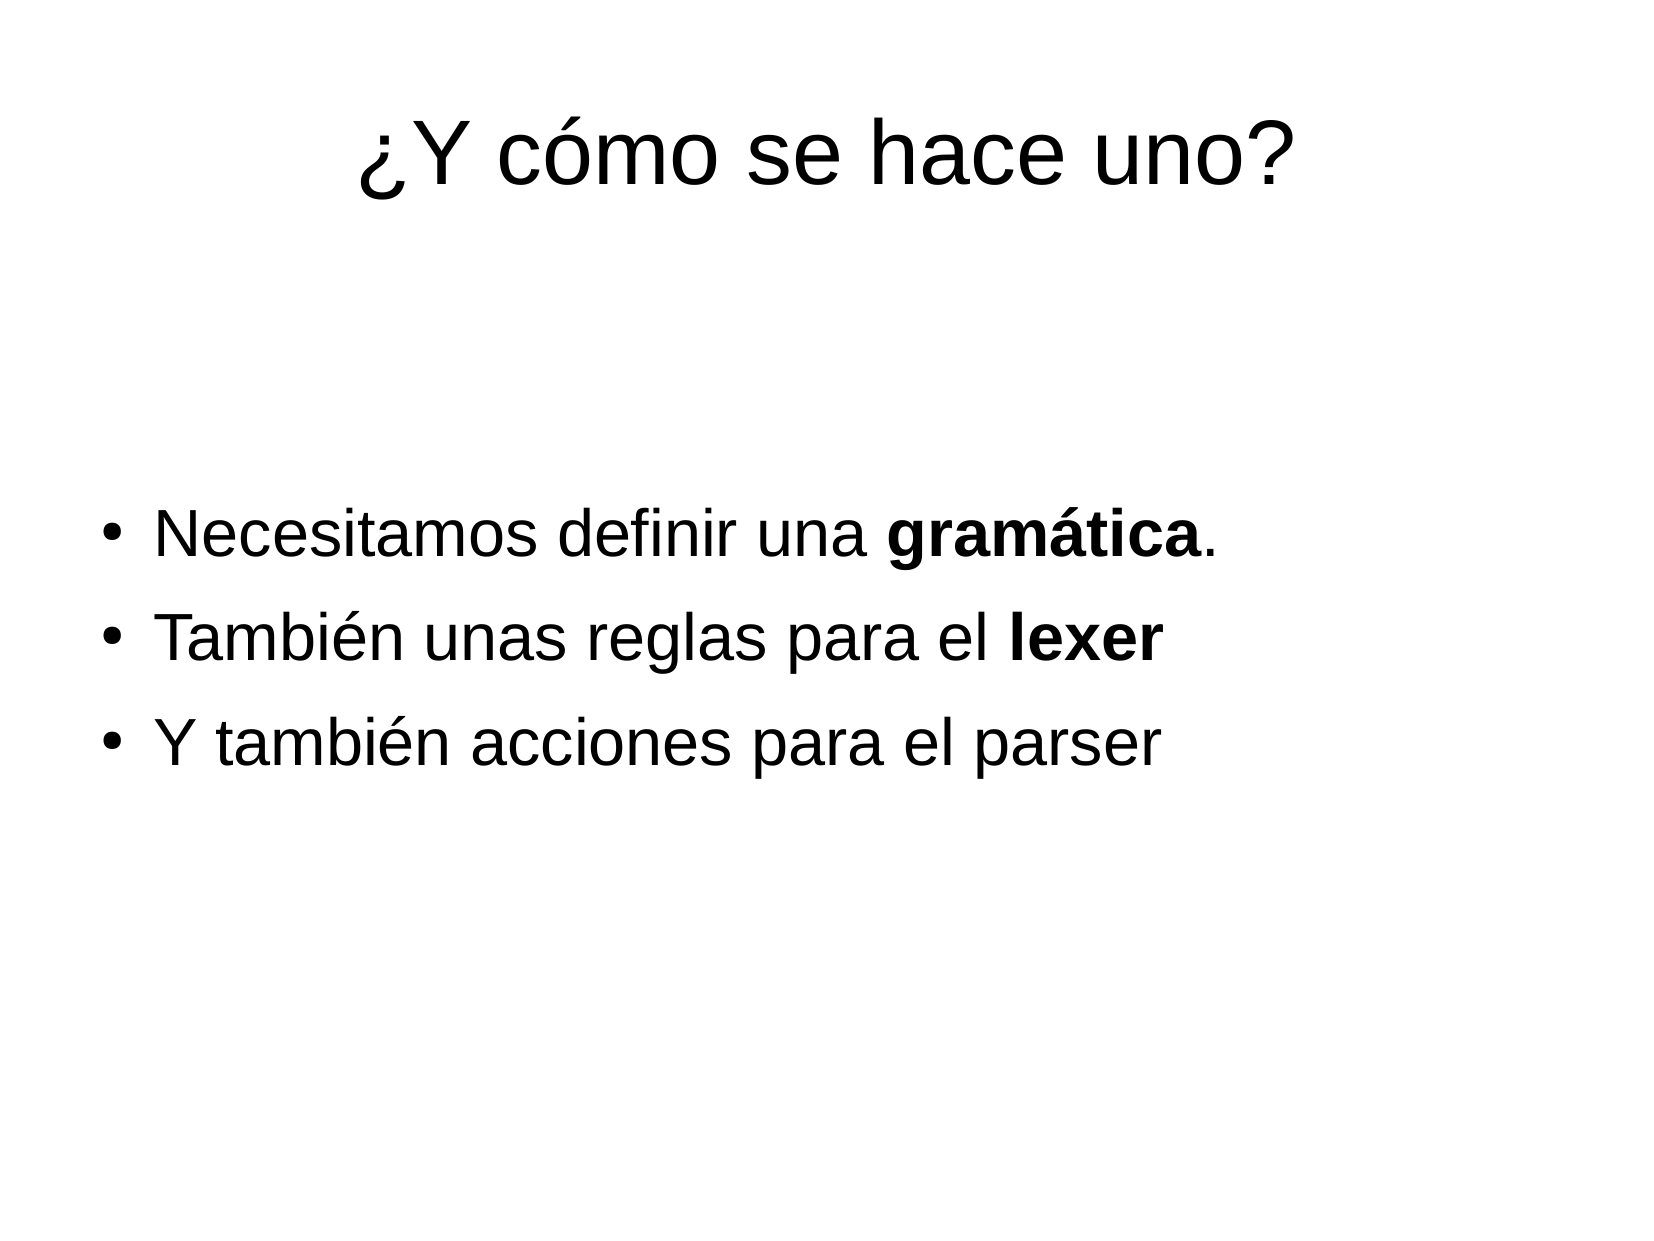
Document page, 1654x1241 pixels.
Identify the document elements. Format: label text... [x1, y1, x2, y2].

list Necesitamos definir una gramática. También unas reglas para el lexer Y también acciones para el parser [82, 496, 1571, 1216]
title ¿Y cómo se hace uno? [82, 49, 1571, 257]
